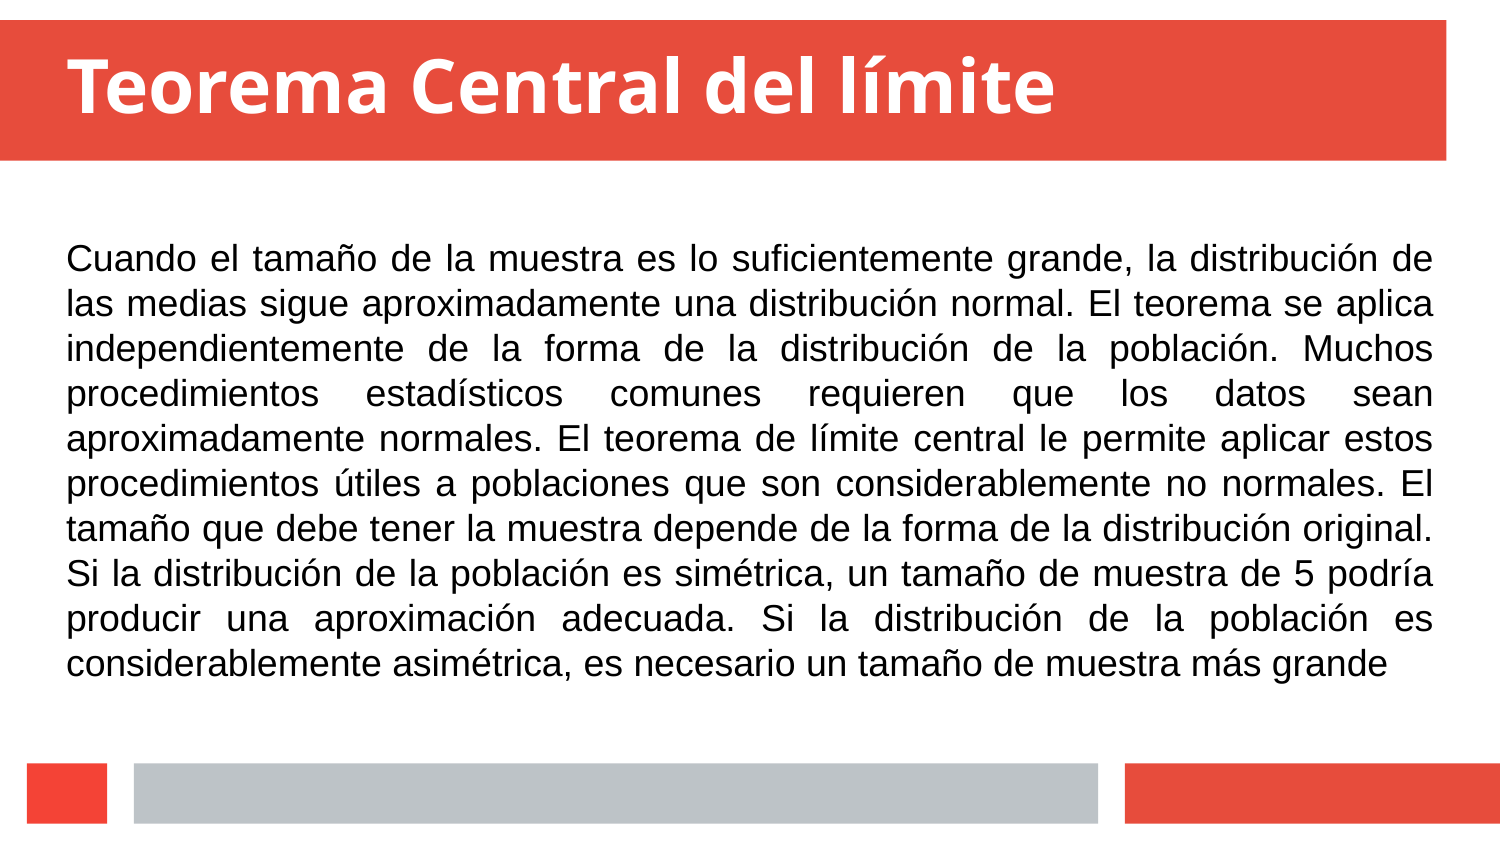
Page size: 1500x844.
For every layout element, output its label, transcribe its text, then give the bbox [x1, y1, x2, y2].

list Cuando el tamaño de la muestra es lo suficientemente grande, la distribución de las medias sigue aproximadamente una distribución normal. El teorema se aplica independientemente de la forma de la distribución de la población. Muchos procedimientos estadísticos comunes requieren que los datos sean aproximadamente normales. El teorema de límite central le permite aplicar estos procedimientos útiles a poblaciones que son considerablemente no normales. El tamaño que debe tener la muestra depende de la forma de la distribución original. Si la distribución de la población es simétrica, un tamaño de muestra de 5 podría producir una aproximación adecuada. Si la distribución de la población es considerablemente asimétrica, es necesario un tamaño de muestra más grande [53, 220, 1447, 744]
title Teorema Central del límite [53, 40, 1447, 141]
